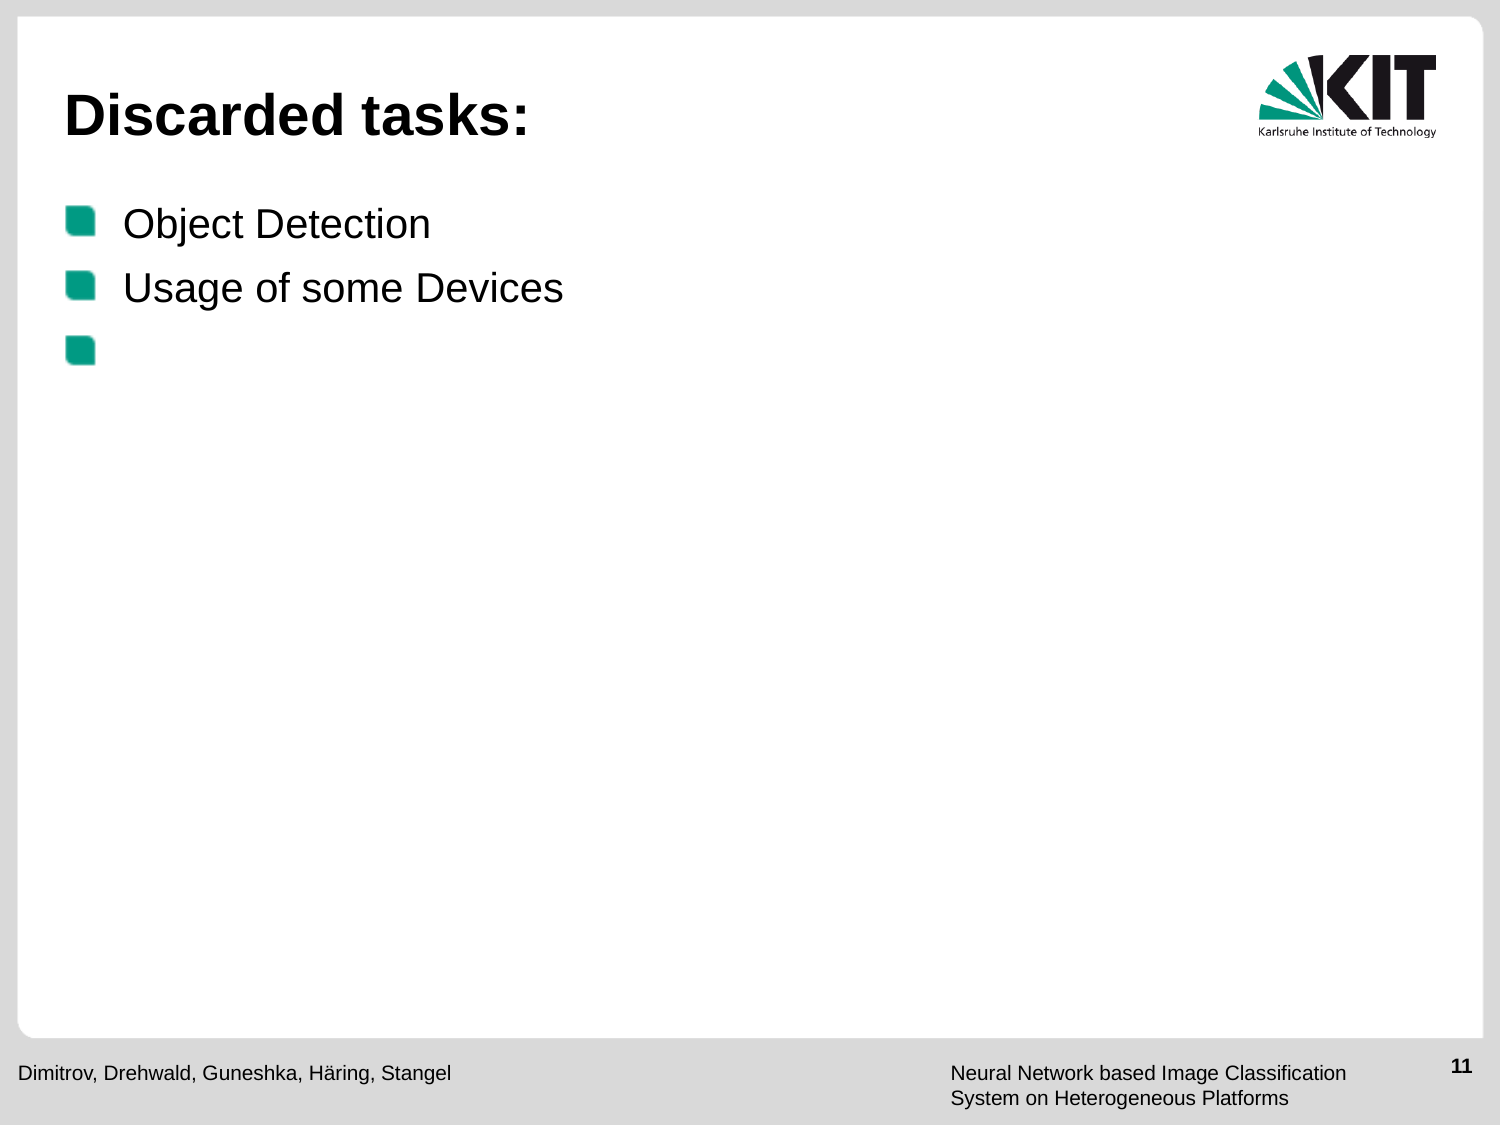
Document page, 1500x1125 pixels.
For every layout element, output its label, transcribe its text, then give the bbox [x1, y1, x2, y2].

title Discarded tasks: [64, 54, 1198, 147]
slide_number Neural Network based Image Classification System on Heterogeneous Platforms [950, 1059, 1381, 1120]
list Object Detection Usage of some Devices [64, 196, 1436, 1000]
slide_number <number> [1421, 1053, 1473, 1113]
picture [0, 0, 1500, 1125]
footer Dimitrov, Drehwald, Guneshka, Häring, Stangel [18, 1059, 934, 1119]
